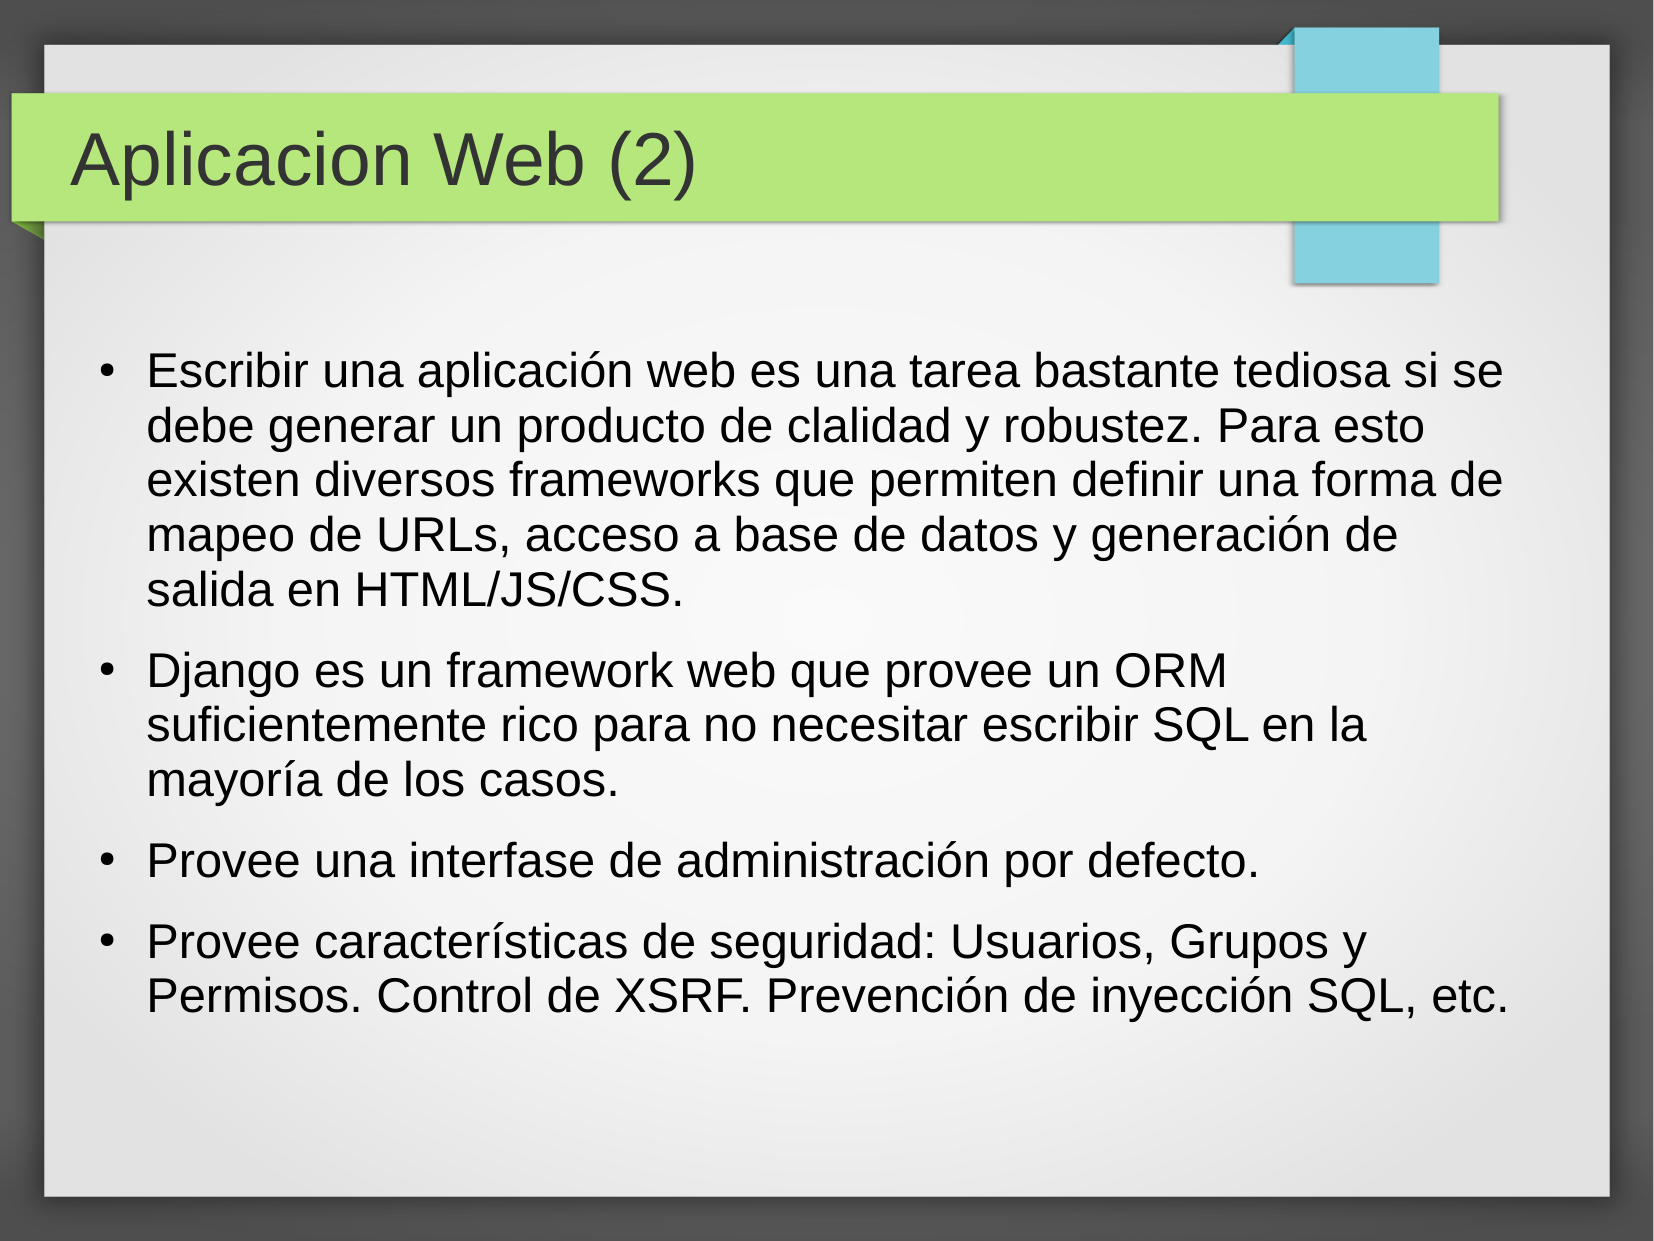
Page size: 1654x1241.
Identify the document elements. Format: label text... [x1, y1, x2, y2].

title Aplicacion Web (2) [70, 106, 1229, 213]
picture [0, 0, 1654, 1241]
list Escribir una aplicación web es una tarea bastante tediosa si se debe generar un producto de clalidad y robustez. Para esto existen diversos frameworks que permiten definir una forma de mapeo de URLs, acceso a base de datos y generación de salida en HTML/JS/CSS. Django es un framework web que provee un ORM suficientemente rico para no necesitar escribir SQL en la mayoría de los casos. Provee una interfase de administración por defecto. Provee características de seguridad: Usuarios, Grupos y Permisos. Control de XSRF. Prevención de inyección SQL, etc. [82, 343, 1538, 1063]
